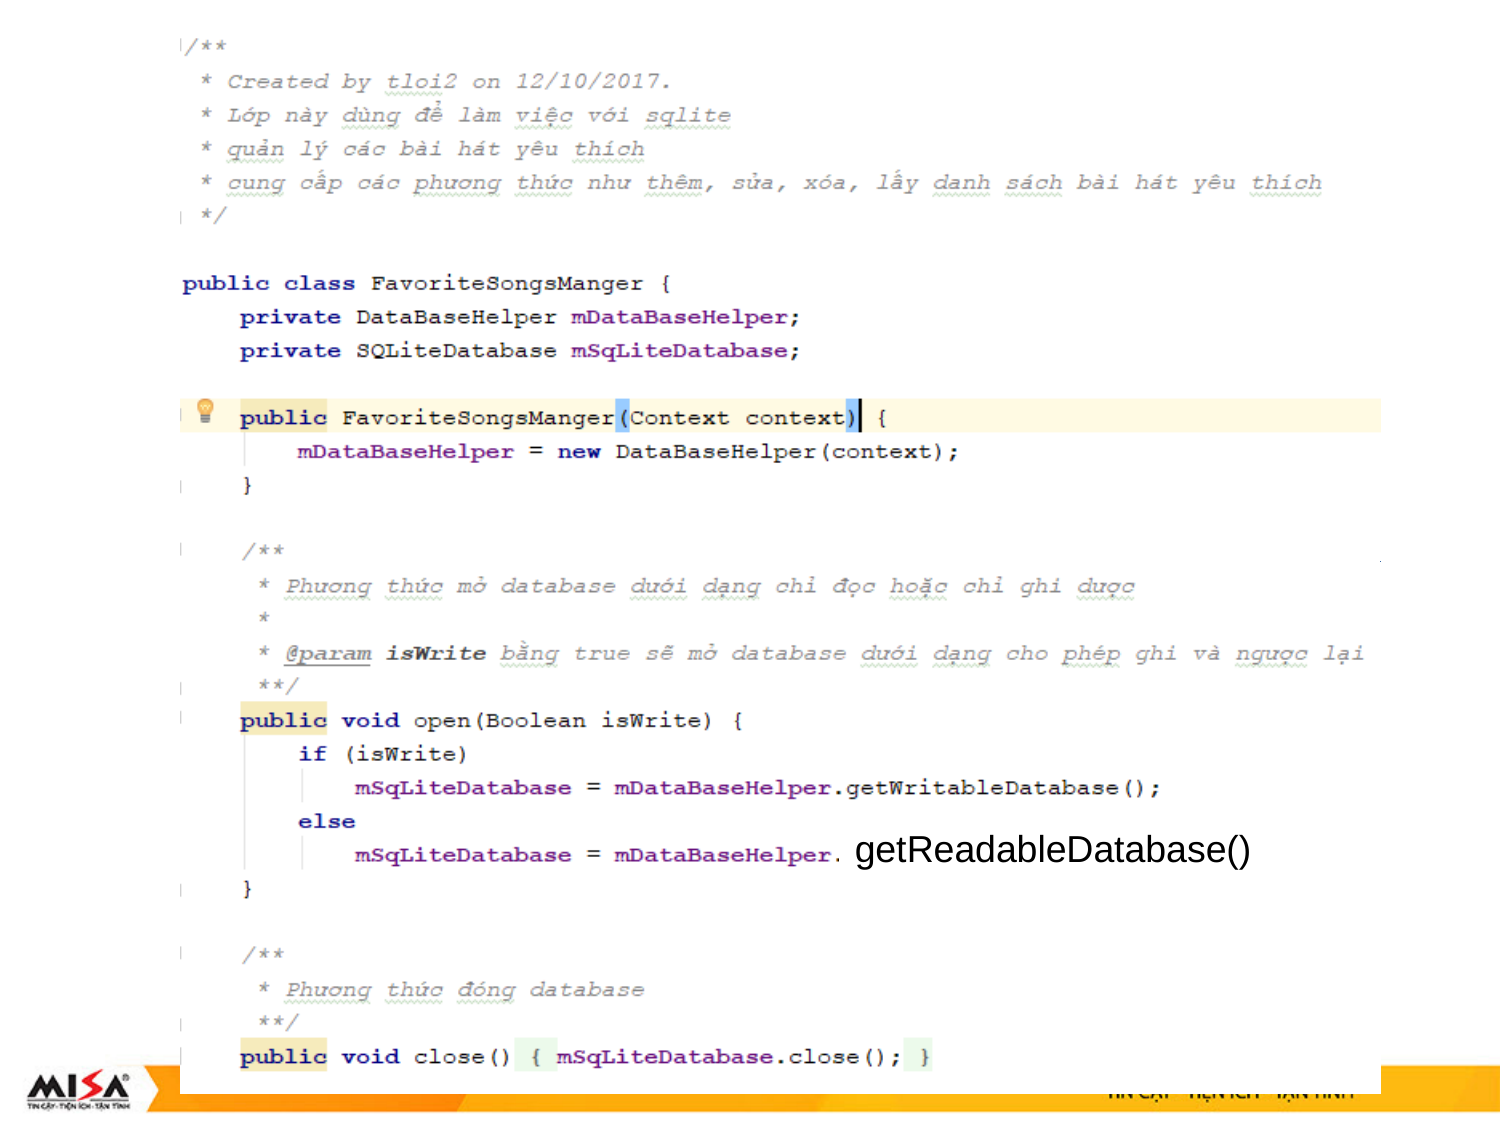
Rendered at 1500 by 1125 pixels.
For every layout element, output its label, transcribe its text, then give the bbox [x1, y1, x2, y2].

text_box getReadableDatabase() [839, 827, 1279, 873]
picture [0, 0, 1500, 1125]
